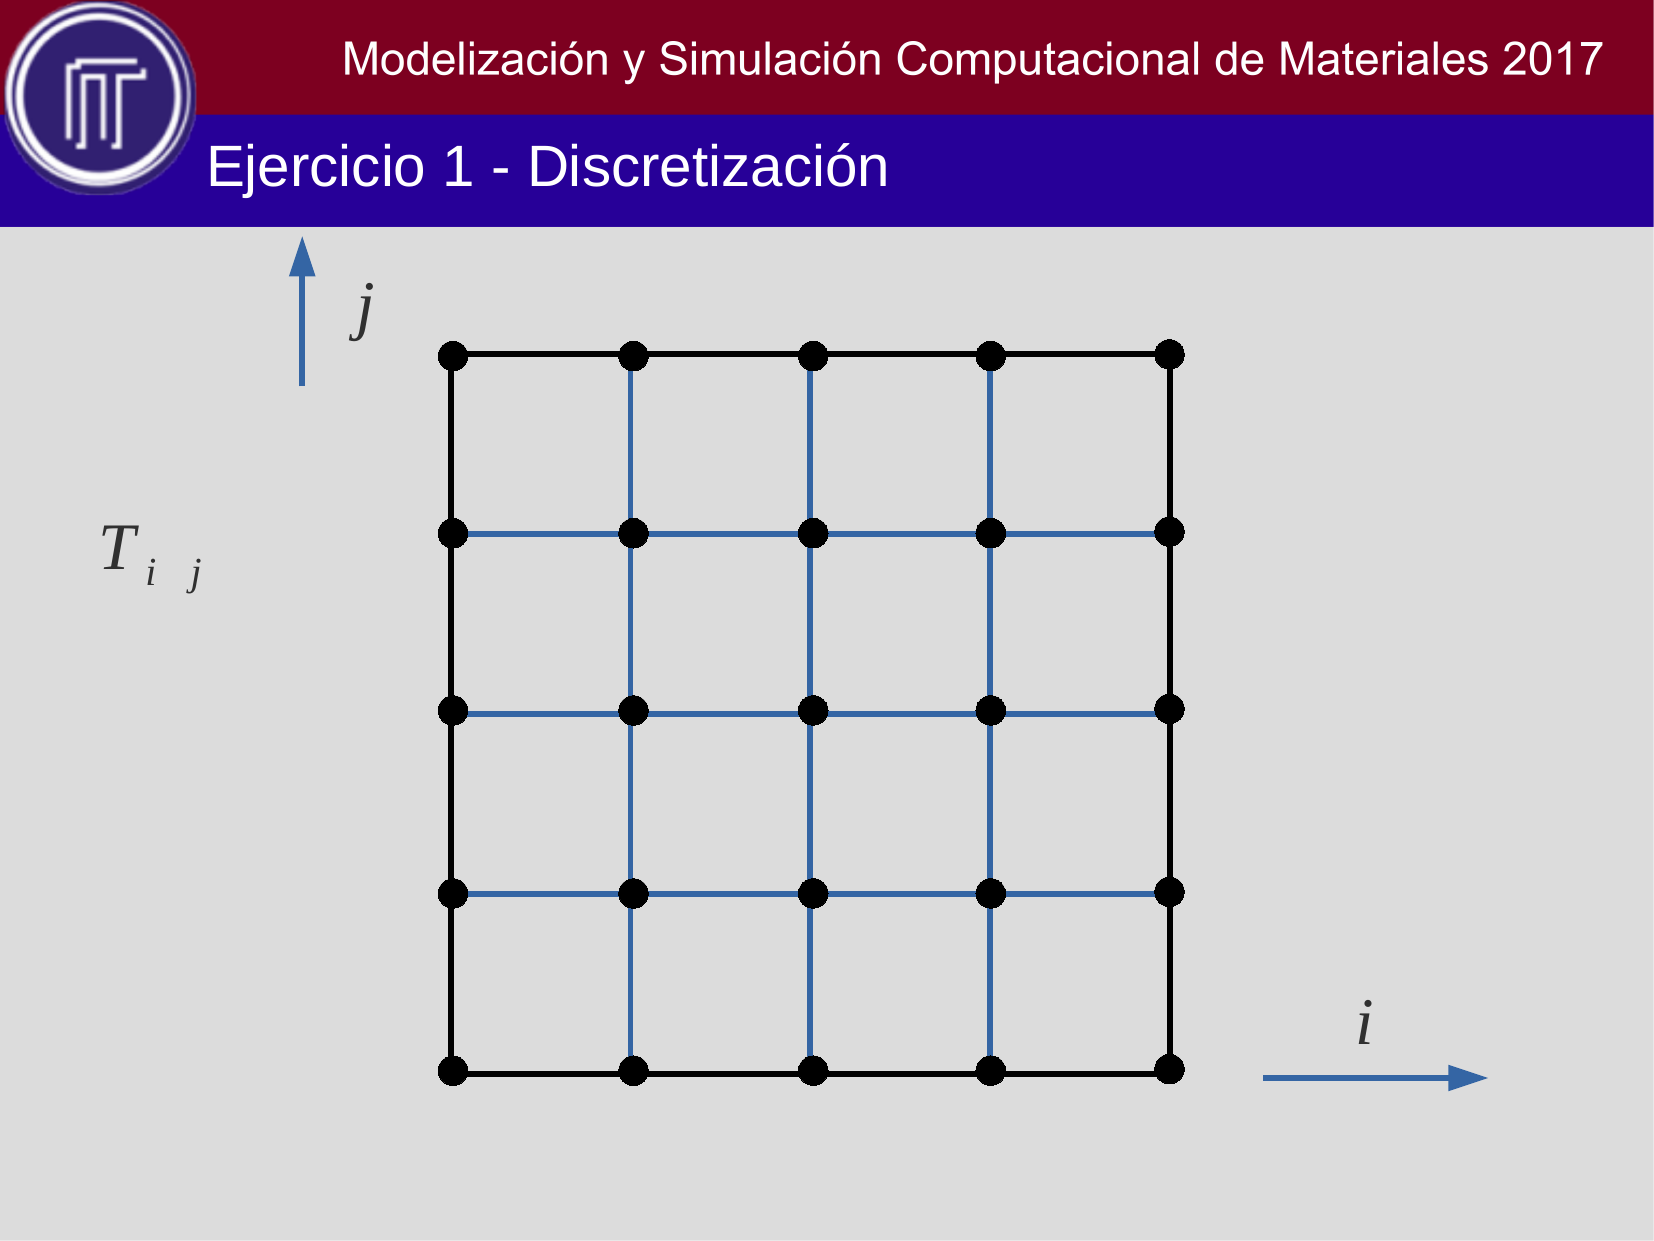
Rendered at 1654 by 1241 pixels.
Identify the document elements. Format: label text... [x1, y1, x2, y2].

chart [92, 510, 211, 594]
text_box [618, 341, 649, 371]
text_box [1154, 339, 1185, 370]
text_box [1154, 516, 1185, 547]
text_box [438, 518, 468, 549]
chart [1348, 985, 1383, 1060]
text_box [618, 695, 649, 726]
text_box [618, 518, 649, 549]
text_box [1154, 1054, 1185, 1084]
text_box [975, 518, 1006, 548]
text_box [798, 518, 829, 548]
text_box [618, 878, 649, 909]
text_box [975, 695, 1006, 726]
text_box [438, 878, 468, 909]
text_box [1154, 694, 1185, 724]
text_box Ejercicio 1 - Discretización [191, 126, 1392, 207]
text_box [798, 878, 829, 909]
text_box [975, 878, 1006, 909]
picture [0, 0, 1654, 1241]
text_box [798, 1055, 829, 1086]
text_box [798, 341, 829, 371]
text_box [438, 1055, 468, 1086]
text_box [975, 1055, 1006, 1086]
text_box [618, 1055, 649, 1086]
text_box [438, 341, 468, 371]
text_box [798, 695, 829, 726]
text_box [438, 695, 468, 726]
text_box [975, 341, 1006, 371]
text_box [1154, 877, 1185, 907]
chart [336, 268, 385, 343]
